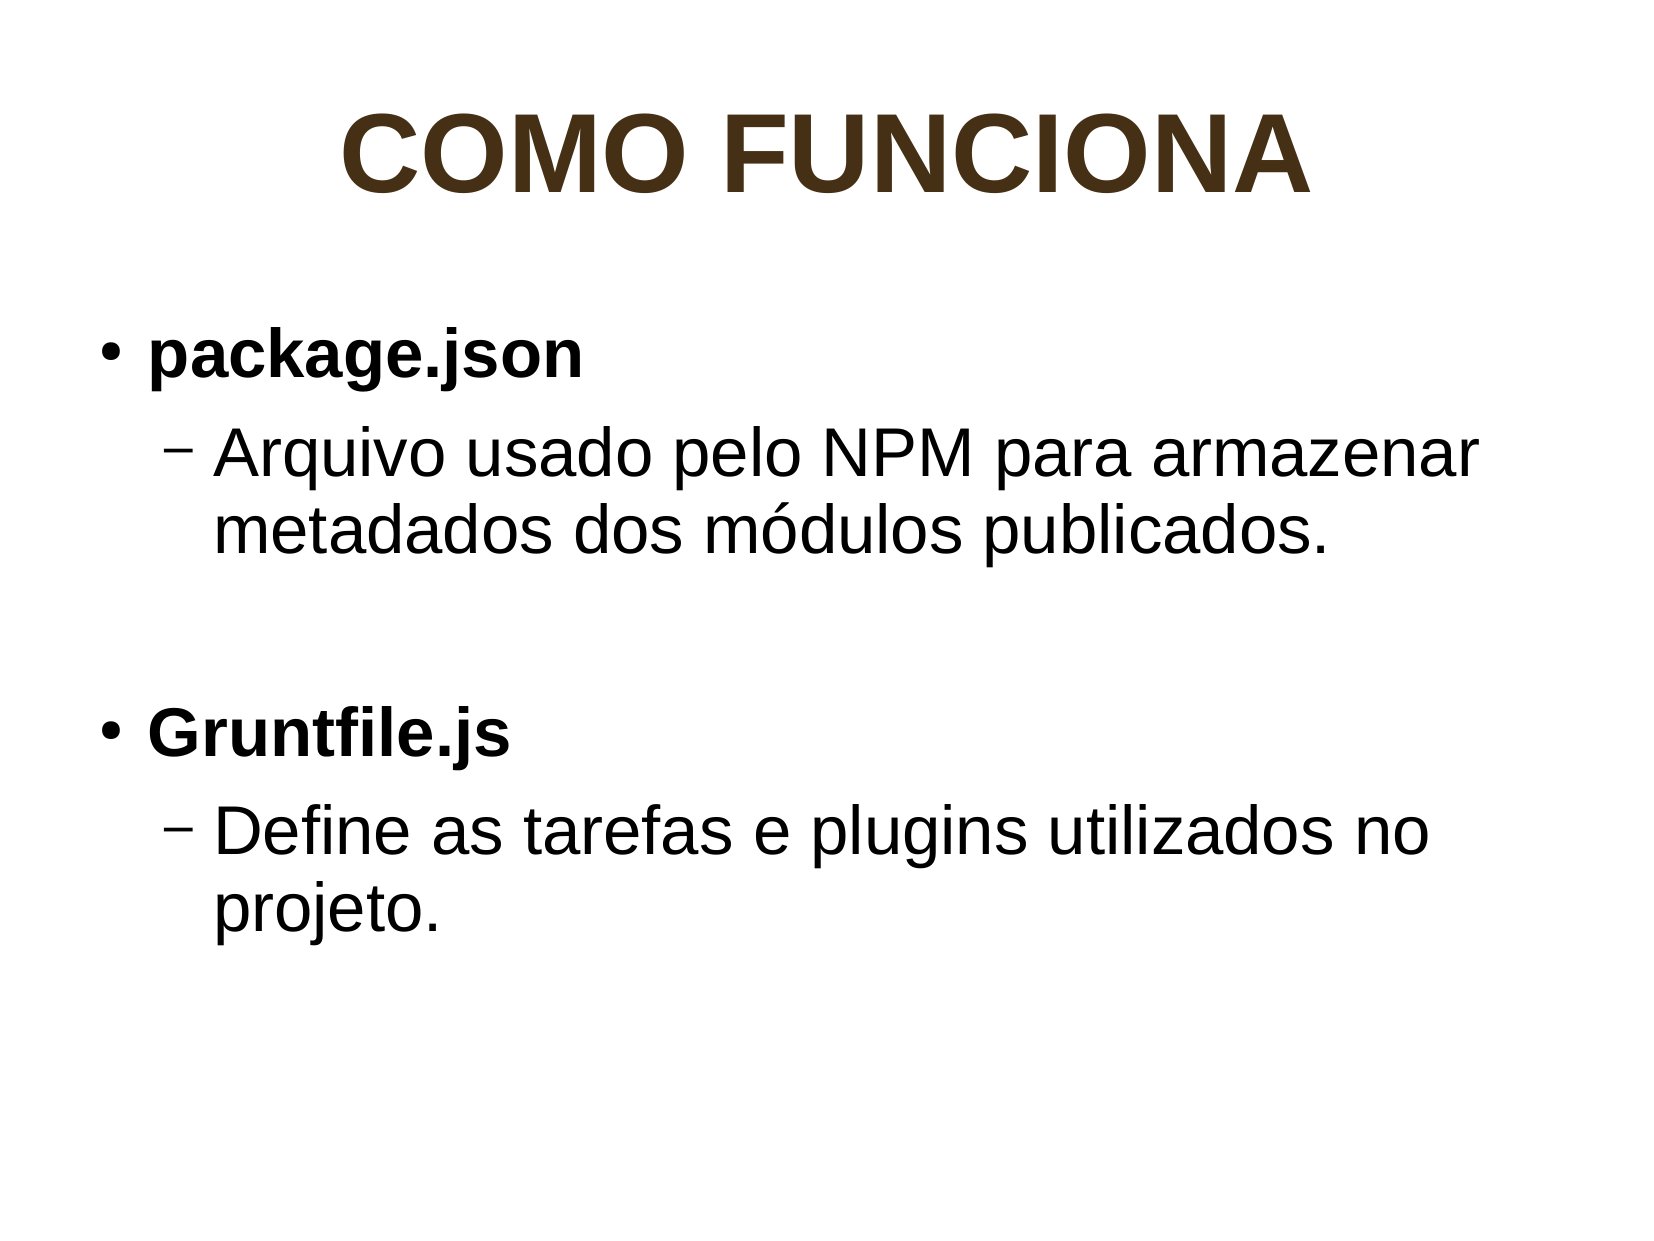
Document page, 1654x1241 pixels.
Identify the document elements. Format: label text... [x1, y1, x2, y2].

title COMO FUNCIONA [82, 49, 1571, 257]
list package.json Arquivo usado pelo NPM para armazenar metadados dos módulos publicados. Gruntfile.js Define as tarefas e plugins utilizados no projeto. [82, 315, 1486, 1010]
